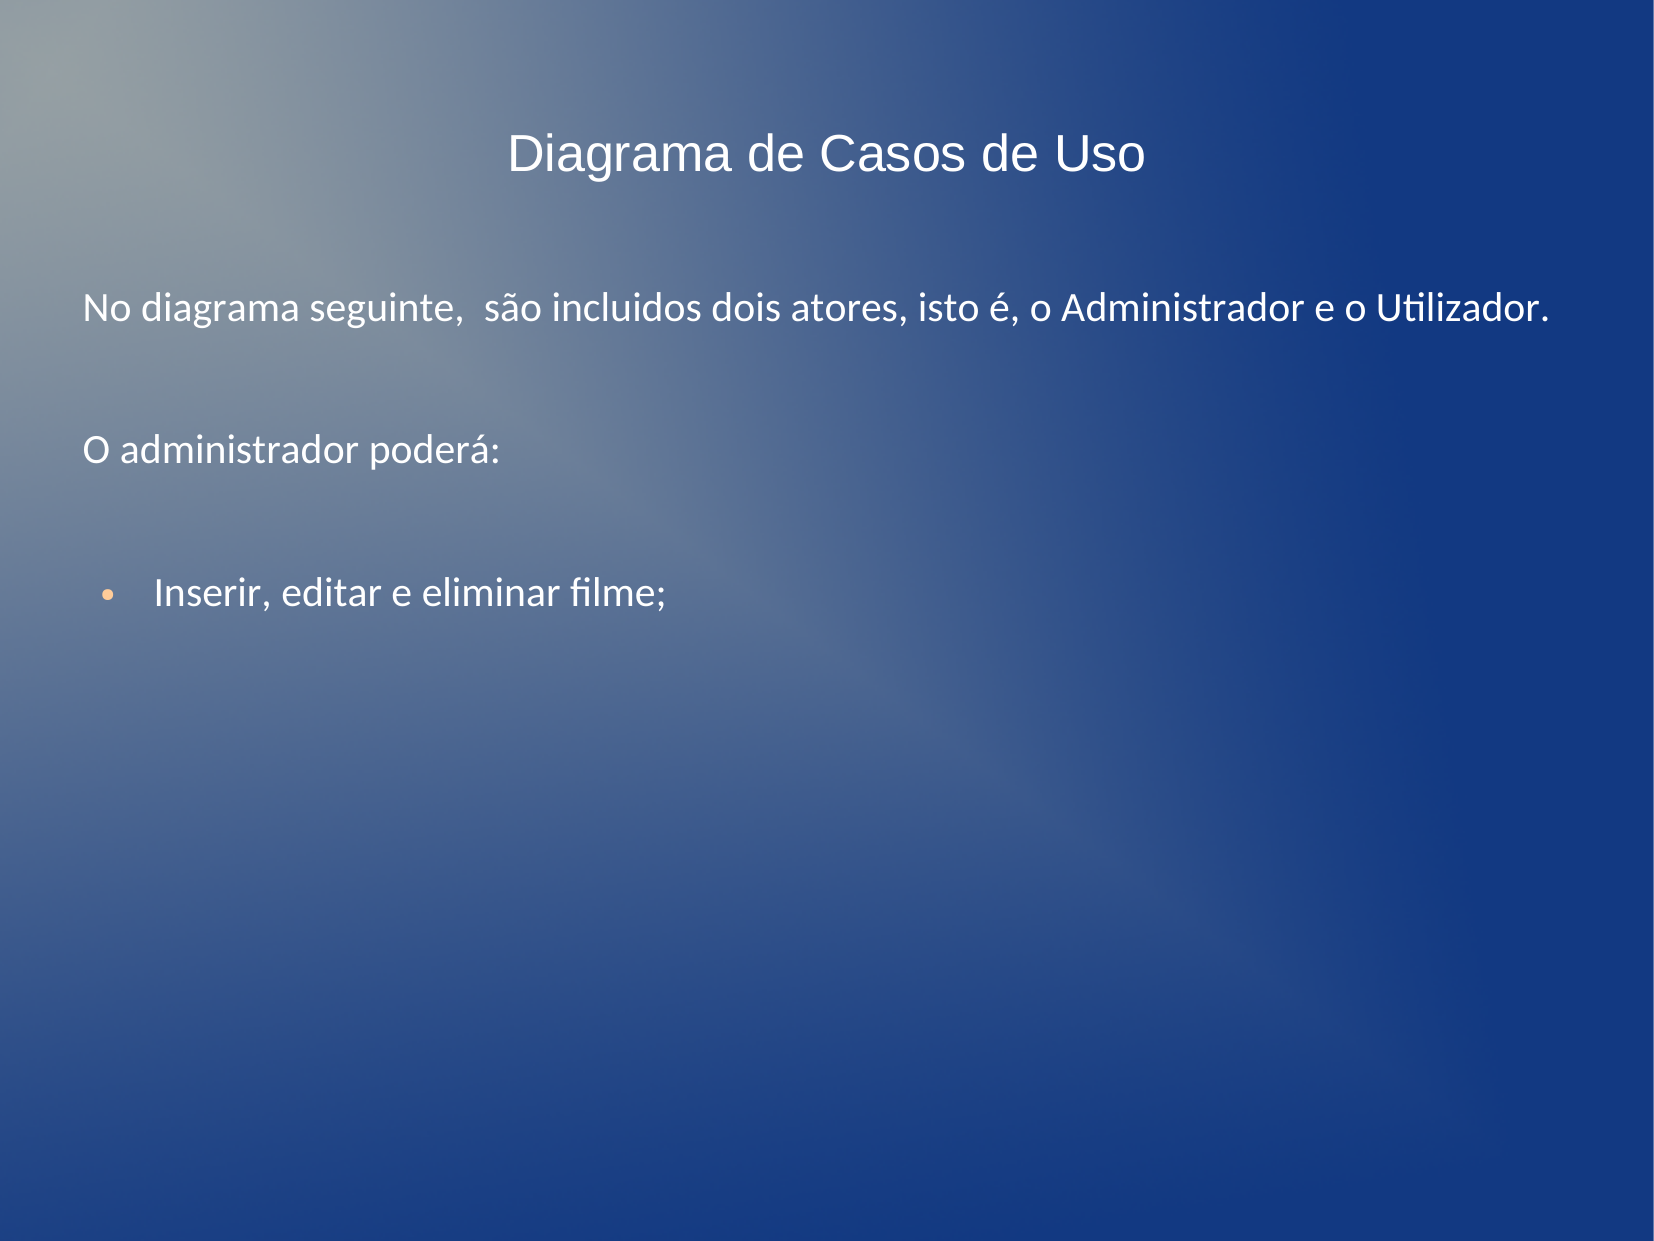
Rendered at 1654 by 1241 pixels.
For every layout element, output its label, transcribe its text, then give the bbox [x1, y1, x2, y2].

picture [0, 0, 1654, 1241]
list No diagrama seguinte, são incluidos dois atores, isto é, o Administrador e o Utilizador. O administrador poderá: Inserir, editar e eliminar filme; [82, 290, 1571, 1109]
title Diagrama de Casos de Uso [82, 49, 1571, 257]
